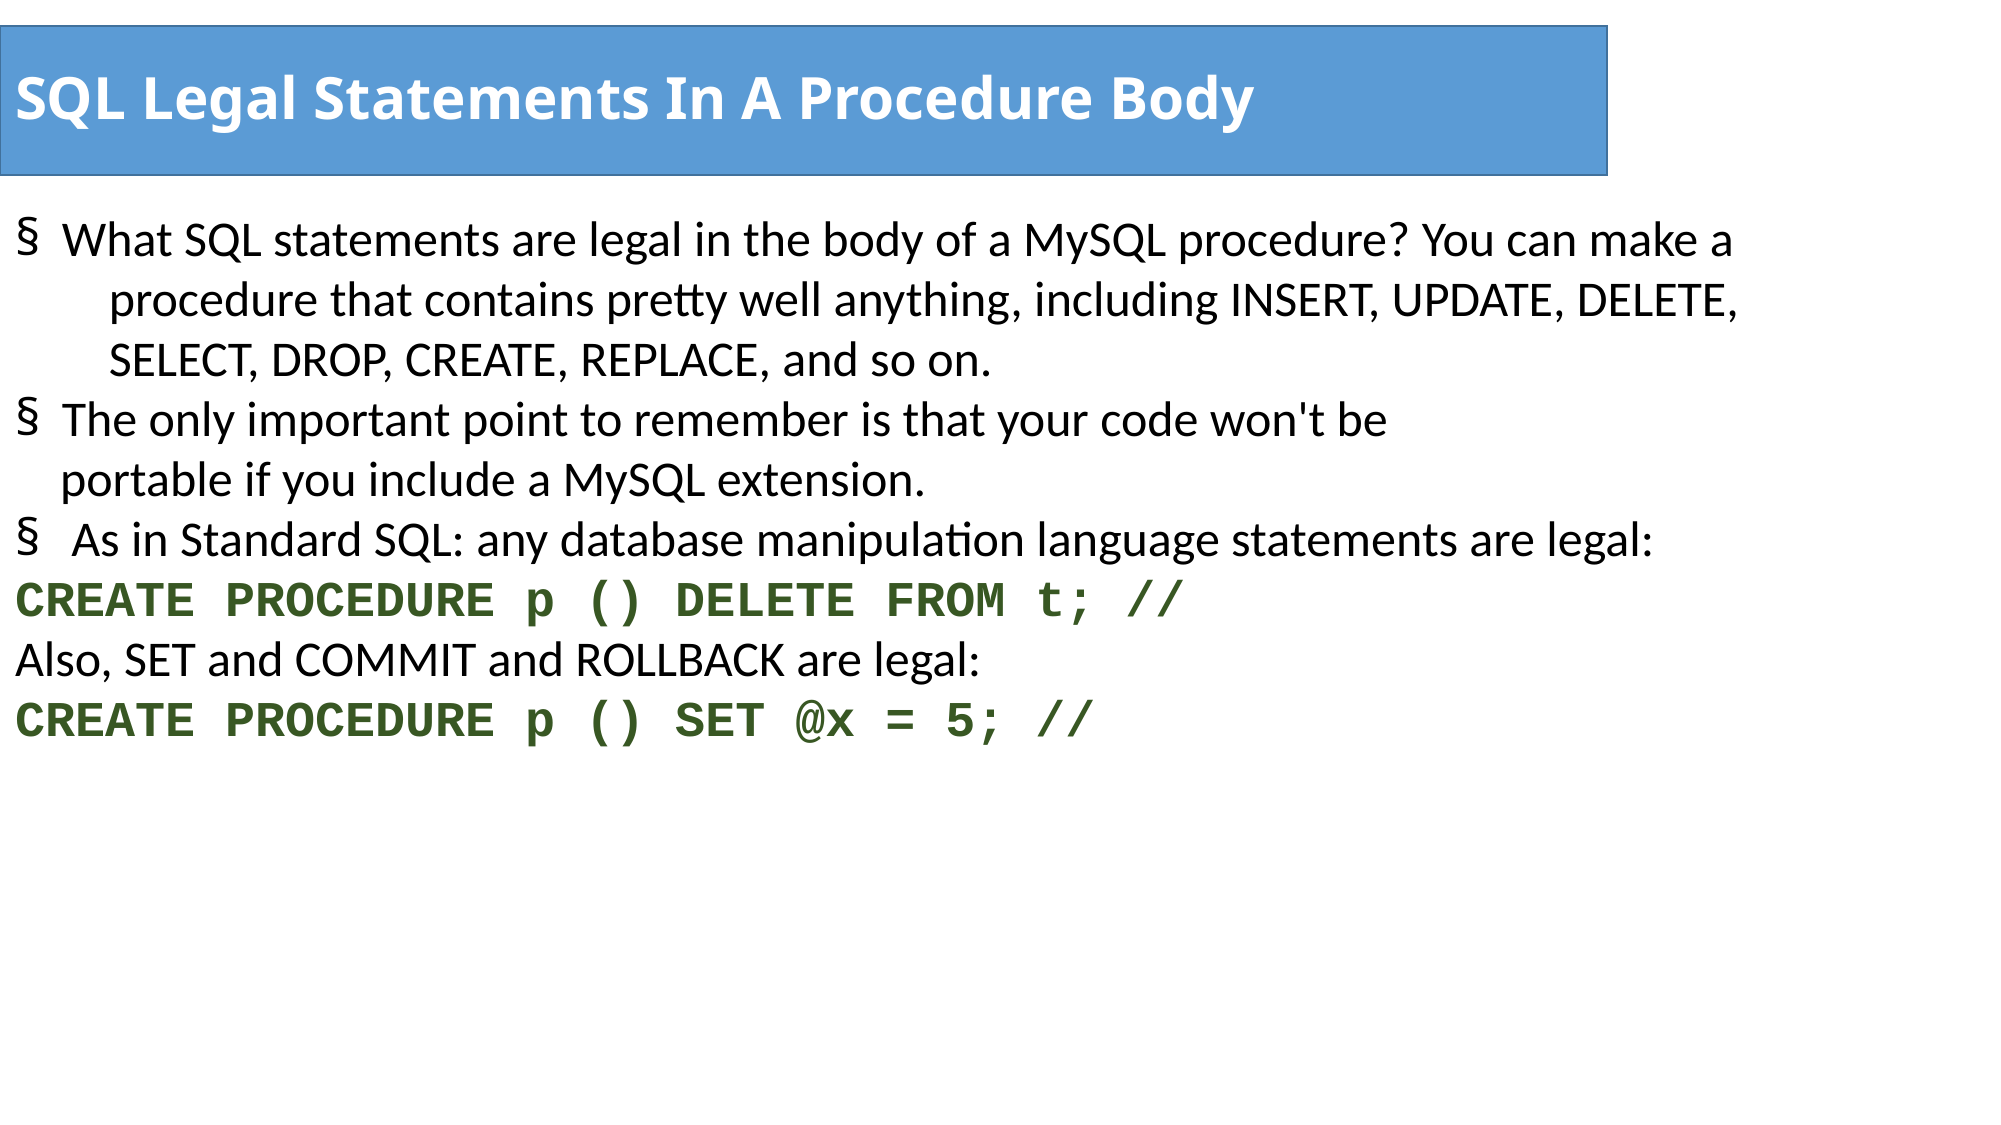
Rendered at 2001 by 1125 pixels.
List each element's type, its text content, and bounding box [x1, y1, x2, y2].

text_box What SQL statements are legal in the body of a MySQL procedure? You can make a procedure that contains pretty well anything, including INSERT, UPDATE, DELETE, SELECT, DROP, CREATE, REPLACE, and so on. The only important point to remember is that your code won't be portable if you include a MySQL extension. As in Standard SQL: any database manipulation language statements are legal: CREATE PROCEDURE p () DELETE FROM t; // Also, SET and COMMIT and ROLLBACK are legal: CREATE PROCEDURE p () SET @x = 5; // [0, 199, 1961, 844]
title SQL Legal Statements In A Procedure Body [0, 26, 1607, 176]
